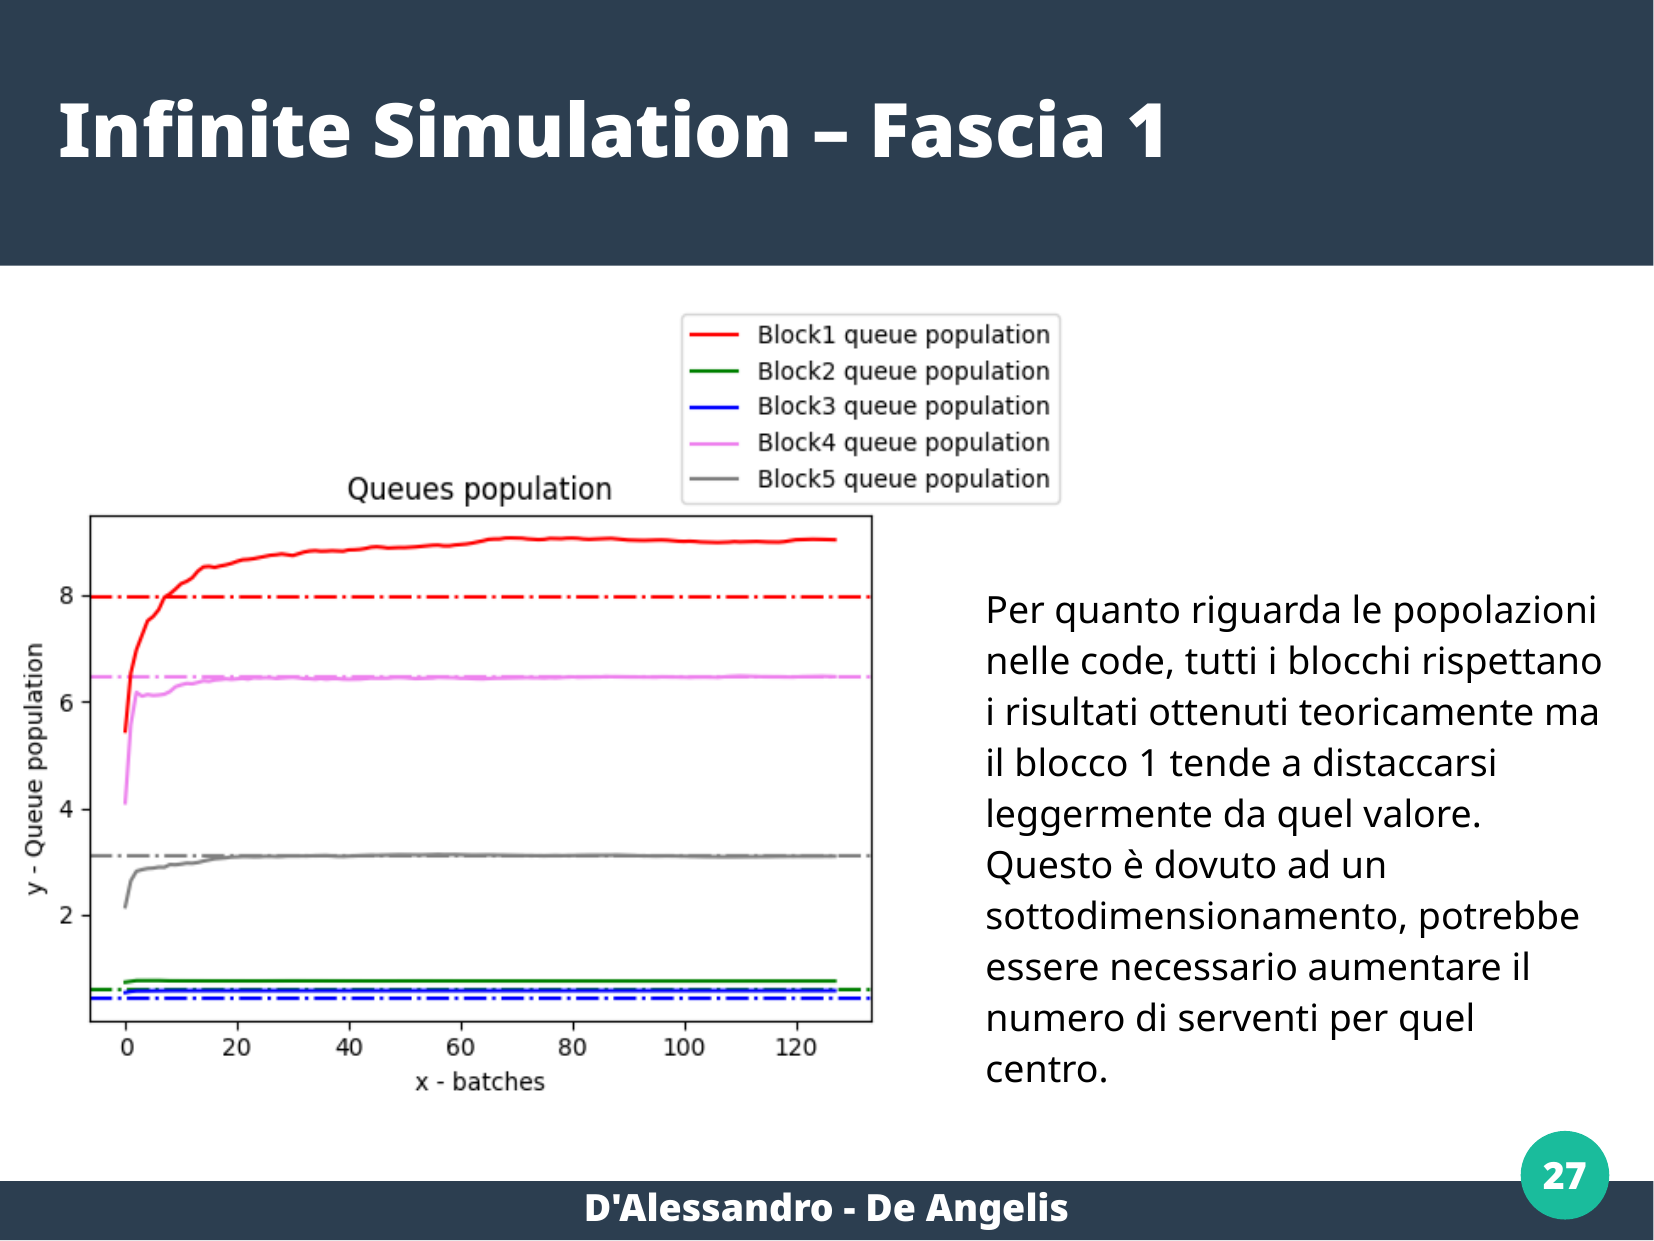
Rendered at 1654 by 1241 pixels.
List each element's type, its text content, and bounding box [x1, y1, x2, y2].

title Infinite Simulation – Fascia 1 [59, 49, 1595, 207]
picture [0, 288, 1085, 1123]
text_box Per quanto riguarda le popolazioni nelle code, tutti i blocchi rispettano i risultati ottenuti teoricamente ma il blocco 1 tende a distaccarsi leggermente da quel valore. Questo è dovuto ad un sottodimensionamento, potrebbe essere necessario aumentare il numero di serventi per quel centro. [970, 576, 1621, 1102]
